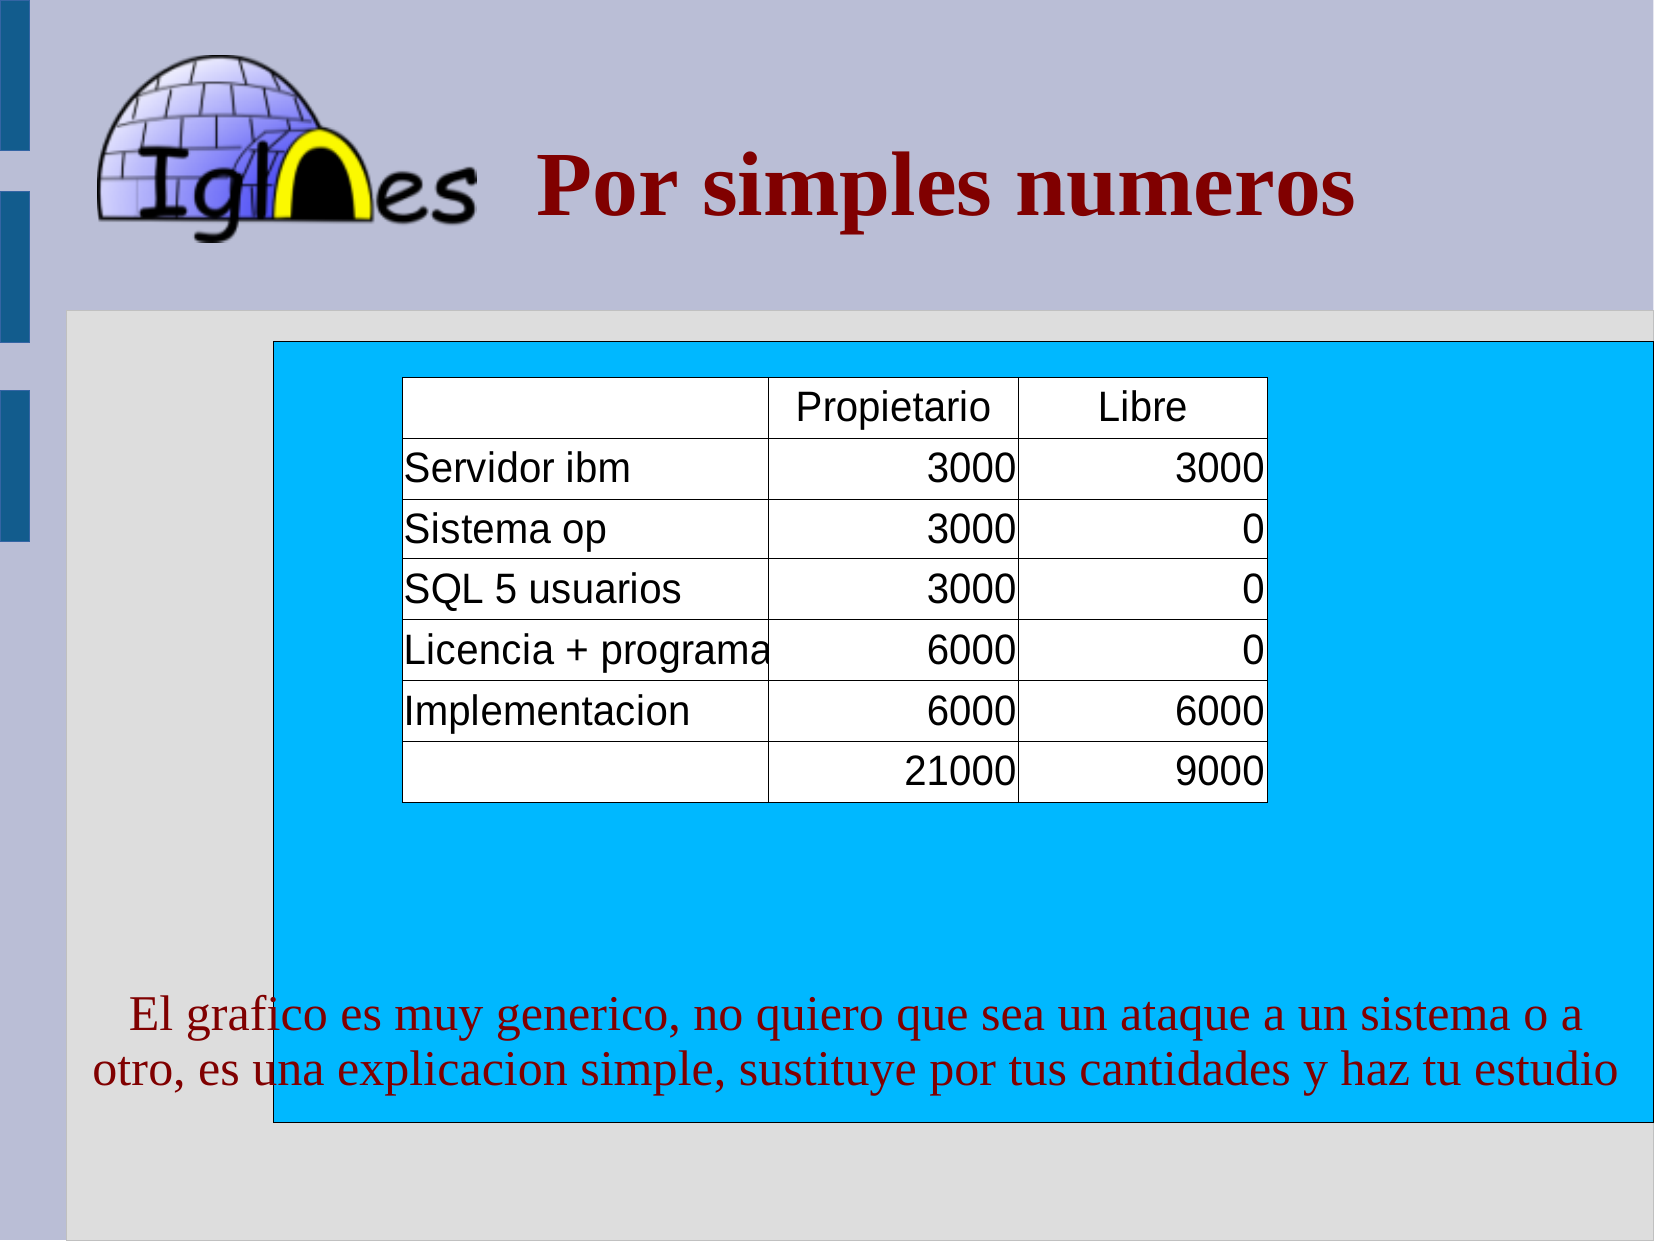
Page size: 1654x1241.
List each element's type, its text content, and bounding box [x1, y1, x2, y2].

text_box El grafico es muy generico, no quiero que sea un ataque a un sistema o a otro, es una explicacion simple, sustituye por tus cantidades y haz tu estudio [85, 985, 1628, 1125]
chart [273, 341, 1654, 1123]
picture [97, 55, 477, 243]
title Por simples numeros [241, 80, 1654, 288]
